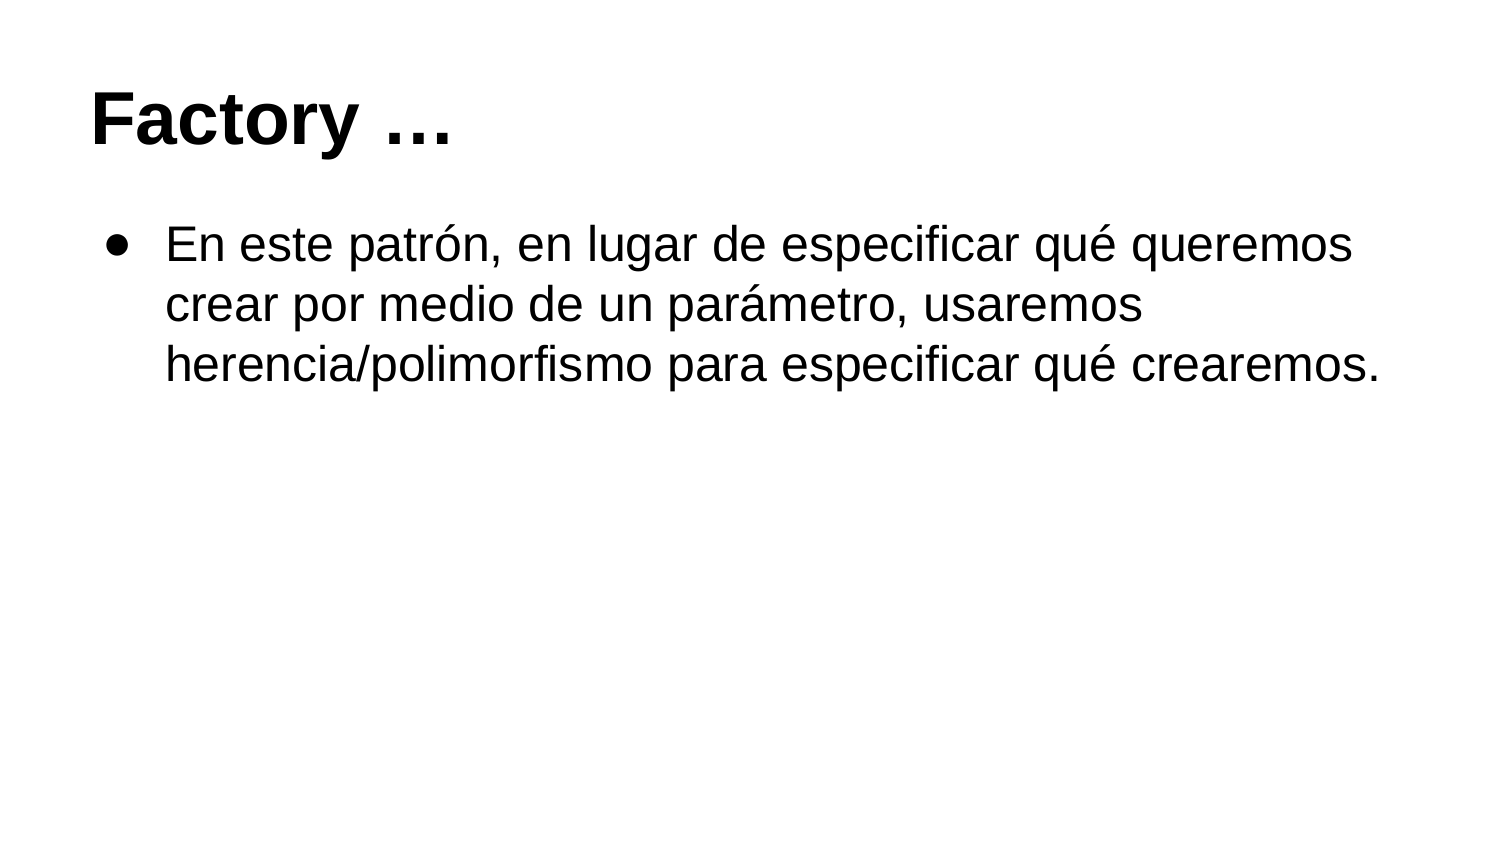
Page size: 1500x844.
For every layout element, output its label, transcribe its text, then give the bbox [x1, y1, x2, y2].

title Factory … [75, 33, 1425, 175]
list En este patrón, en lugar de especificar qué queremos crear por medio de un parámetro, usaremos herencia/polimorfismo para especificar qué crearemos. [75, 196, 1425, 808]
